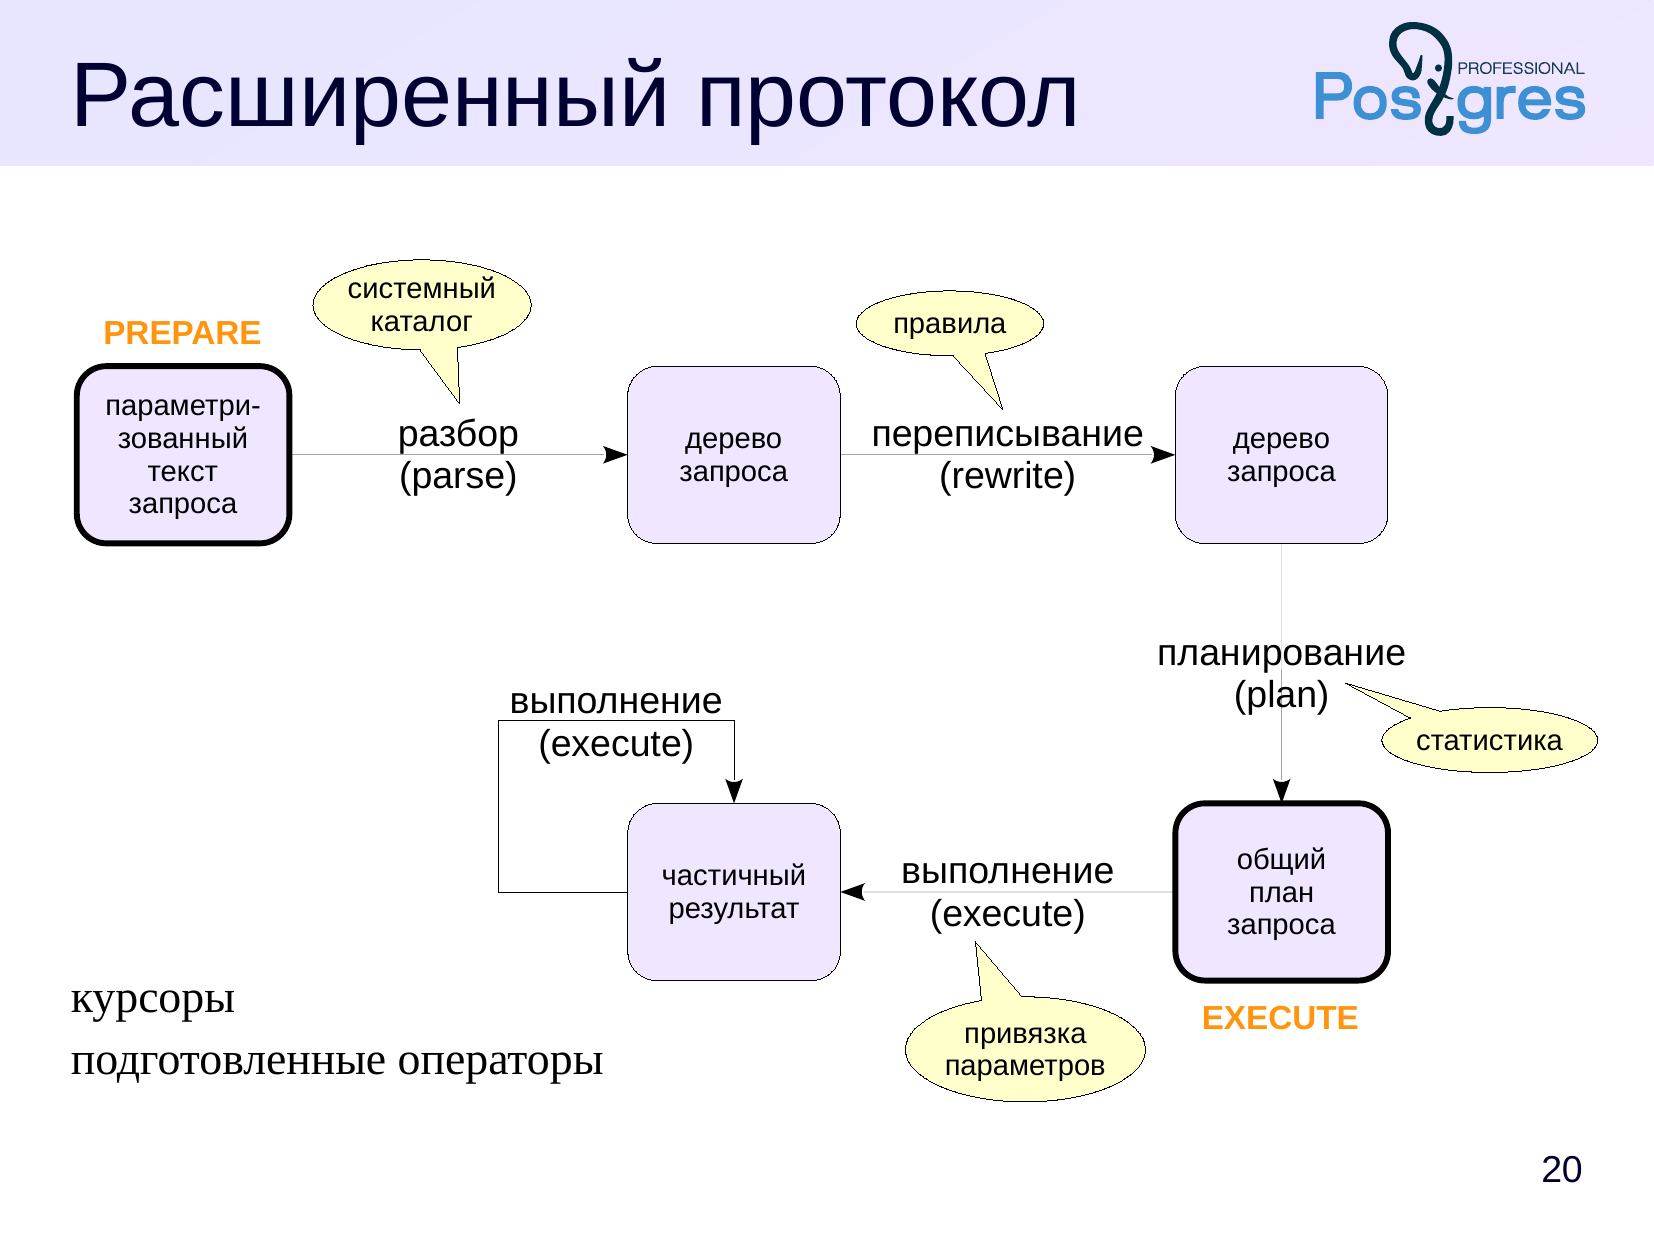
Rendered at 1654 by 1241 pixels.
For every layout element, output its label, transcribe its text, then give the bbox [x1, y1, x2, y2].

text_box EXECUTE [1187, 992, 1374, 1044]
list курсоры подготовленные операторы [70, 283, 1583, 1134]
text_box статистика [1583, 723, 1598, 757]
text_box PREPARE [88, 307, 277, 359]
title Расширенный протокол [70, 43, 1261, 147]
text_box системный каталог [326, 259, 518, 283]
